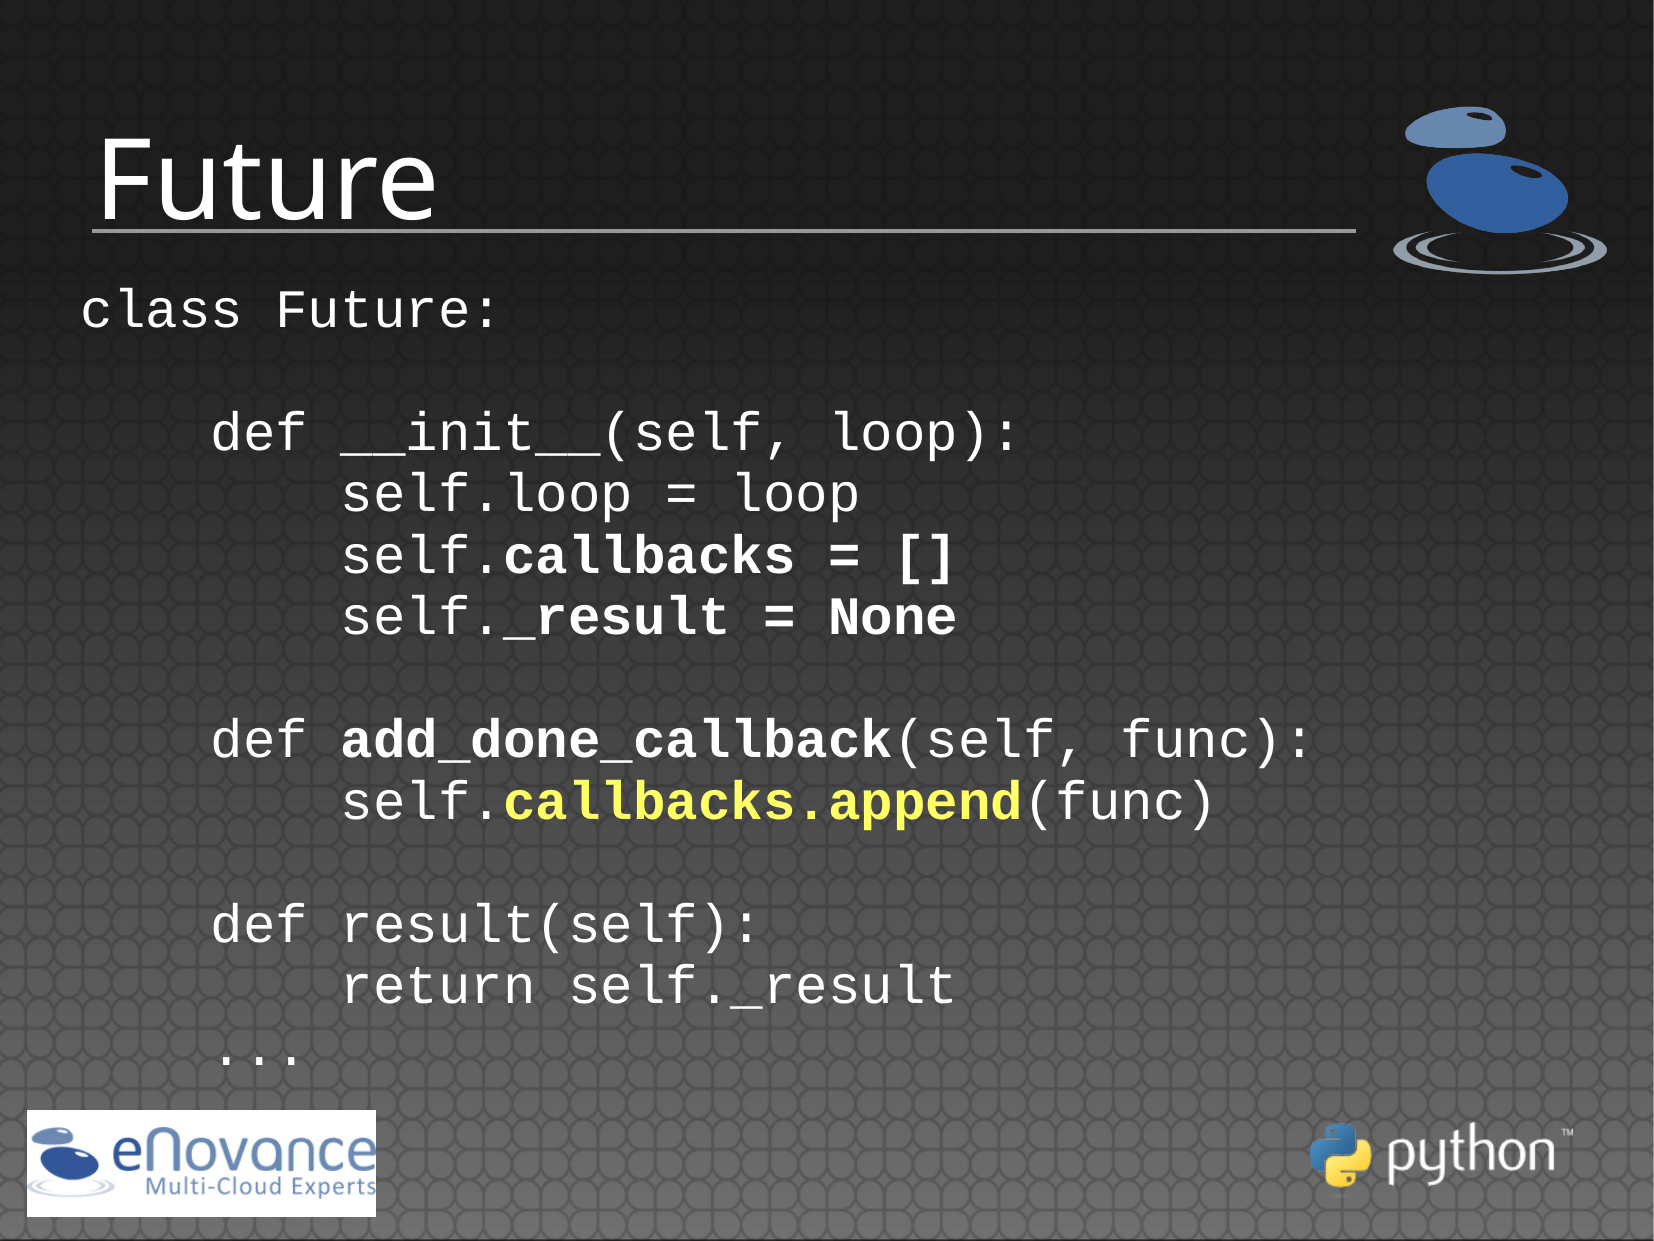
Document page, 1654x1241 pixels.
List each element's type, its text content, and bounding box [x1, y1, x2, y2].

title Future [94, 100, 1426, 251]
picture [0, 0, 1654, 1241]
text_box class Future: def __init__(self, loop): self.loop = loop self.callbacks = [] self._result = None def add_done_callback(self, func): self.callbacks.append(func) def result(self): return self._result ... [66, 274, 1331, 1089]
